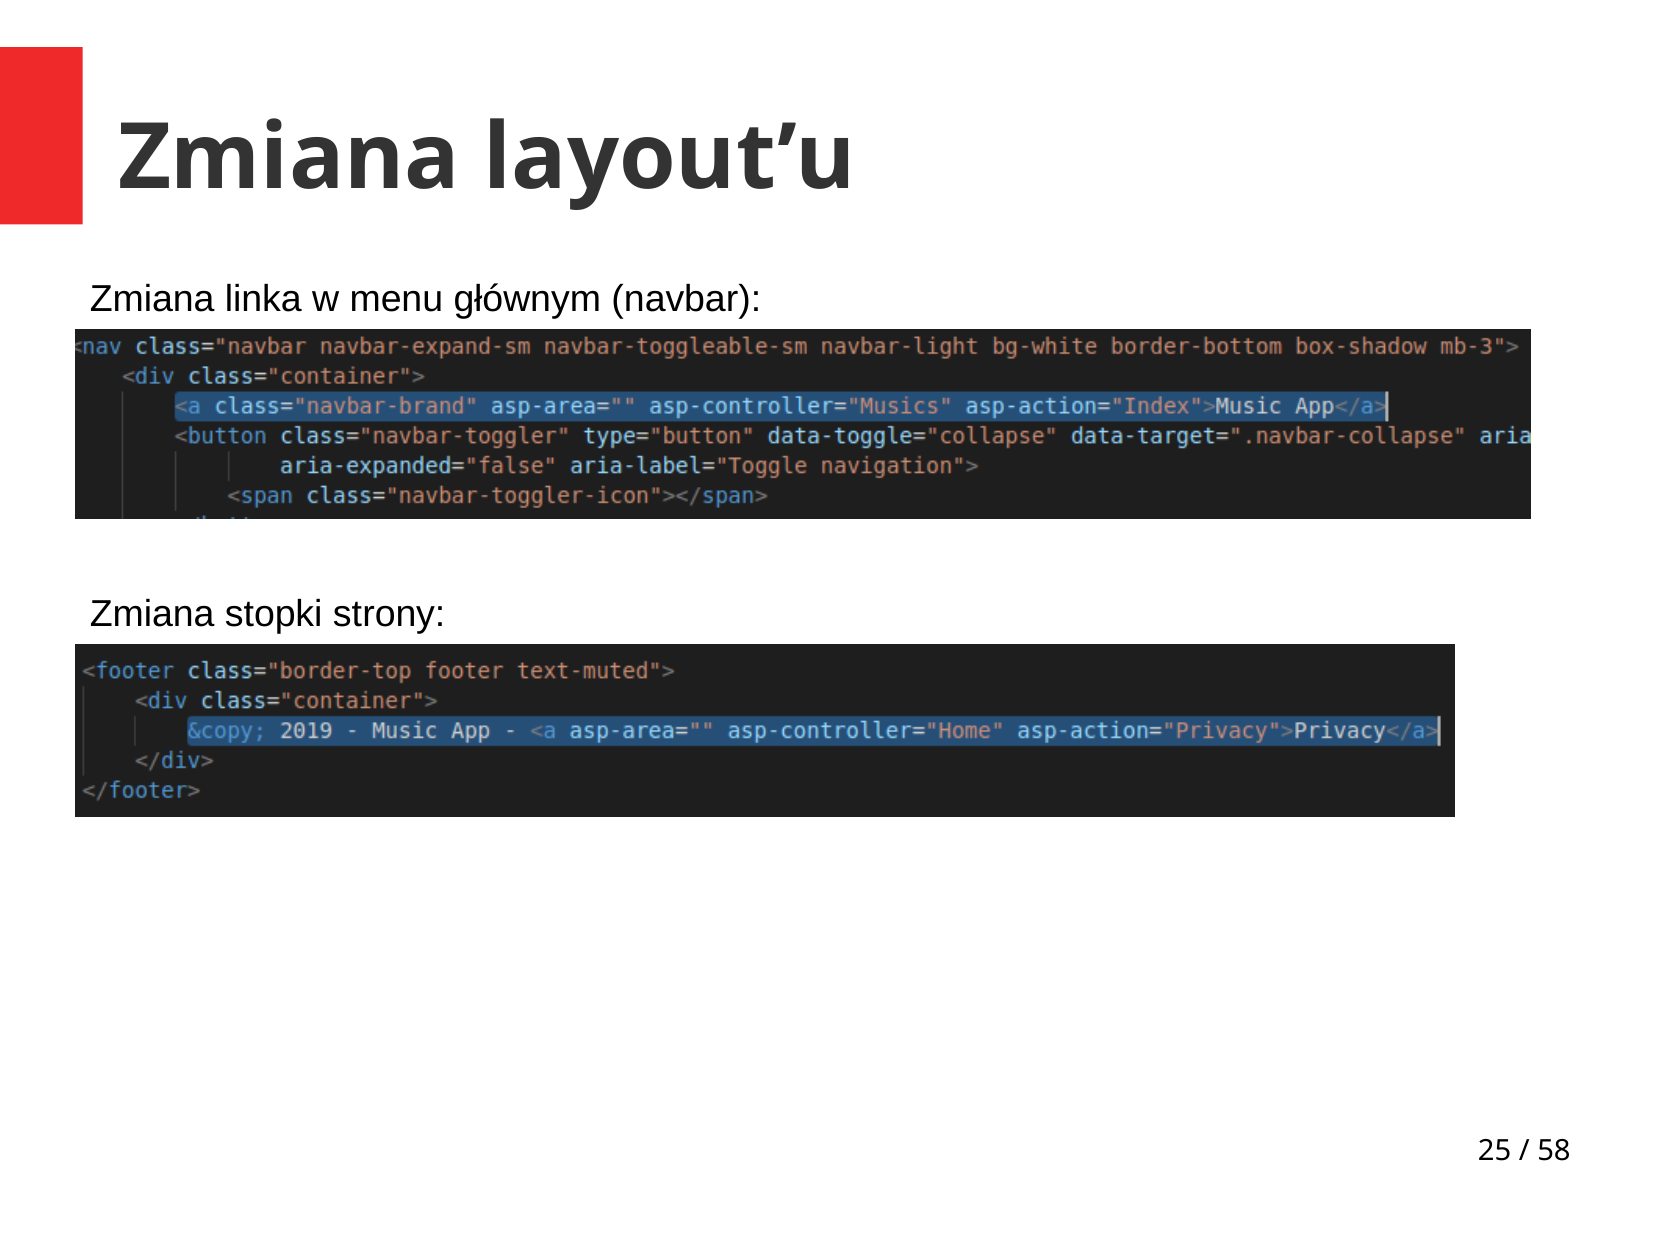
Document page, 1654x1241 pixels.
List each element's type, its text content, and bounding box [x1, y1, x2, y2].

text_box Zmiana linka w menu głównym (navbar): [75, 270, 1186, 327]
picture [75, 329, 1531, 519]
picture [75, 644, 1455, 817]
text_box Zmiana stopki strony: [75, 585, 1216, 642]
title Zmiana layout’u [118, 49, 1571, 257]
